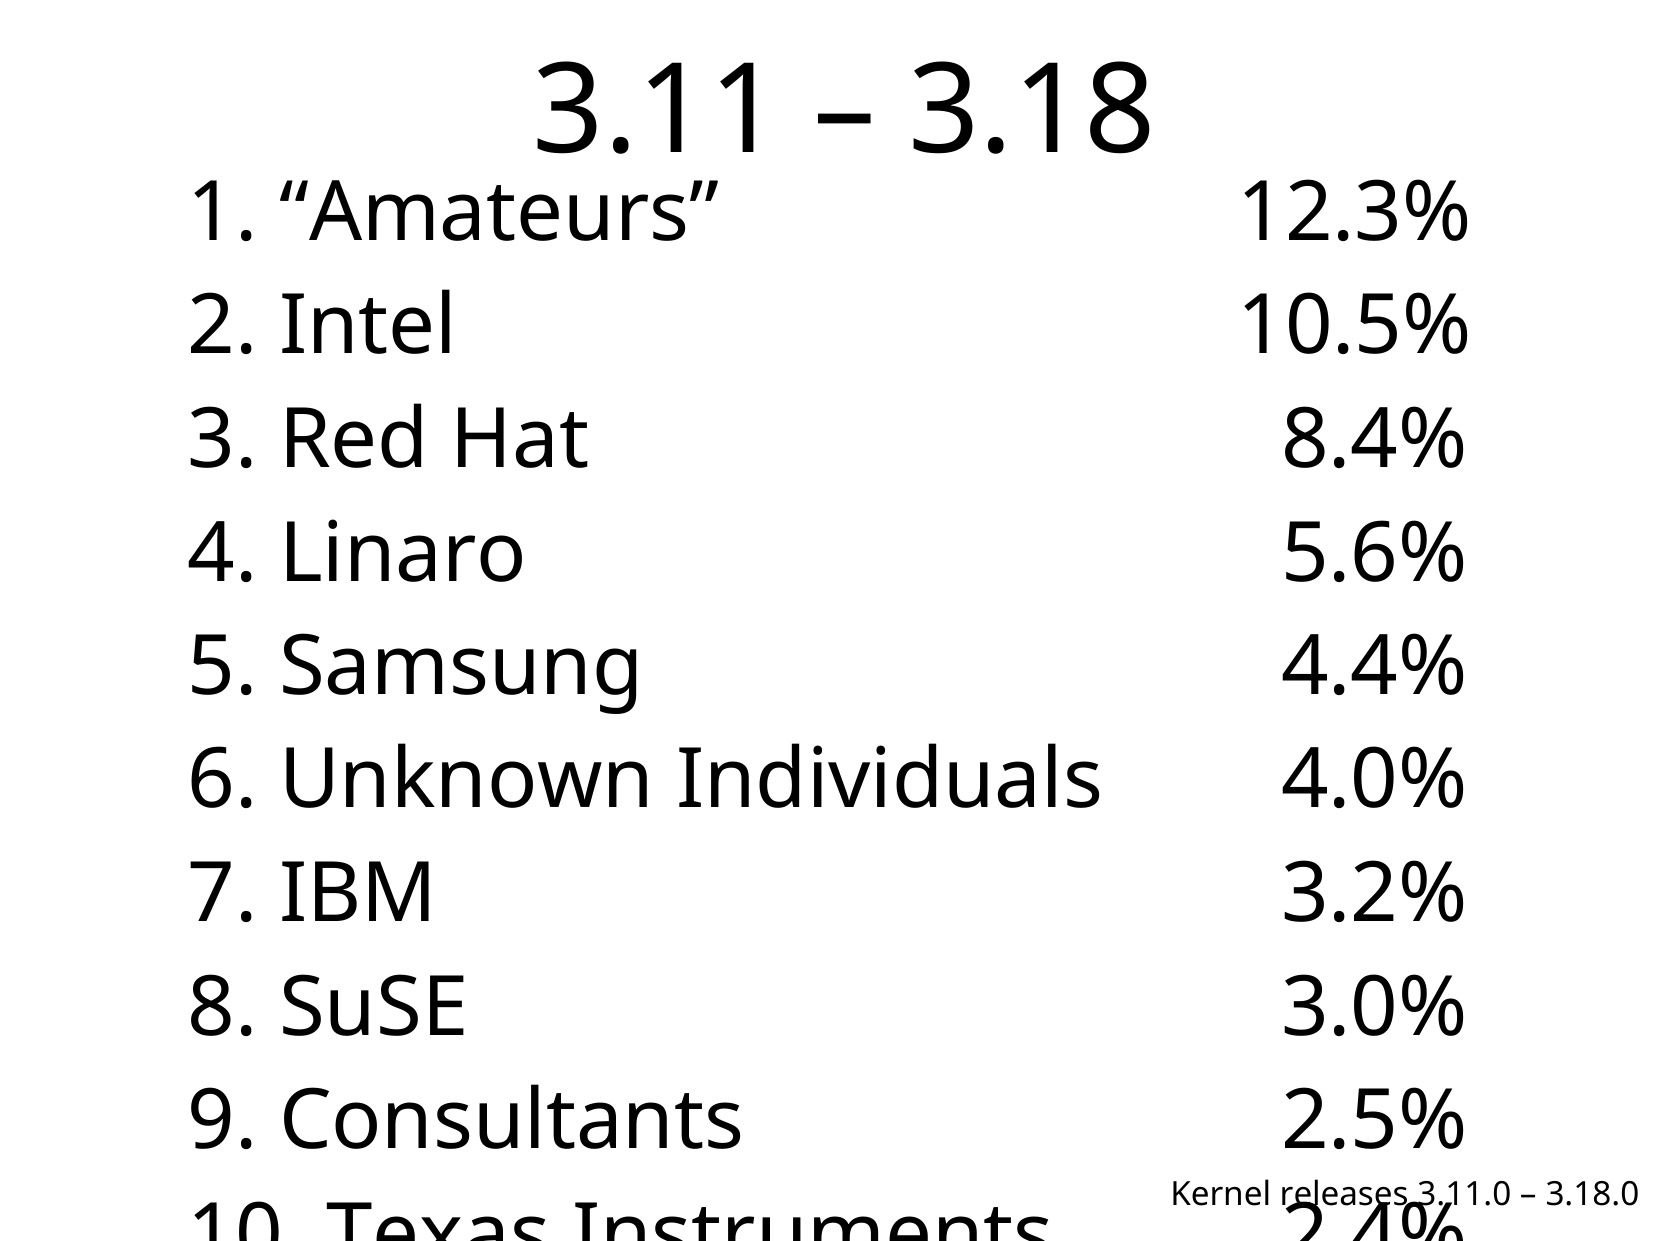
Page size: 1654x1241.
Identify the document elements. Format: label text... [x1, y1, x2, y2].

text_box 1. “Amateurs” 12.3% 2. Intel 10.5% 3. Red Hat 8.4% 4. Linaro 5.6% 5. Samsung 4.4% 6. Unknown Individuals 4.0% 7. IBM 3.2% 8. SuSE 3.0% 9. Consultants 2.5% 10. Texas Instruments 2.4% [172, 144, 1489, 1157]
text_box 3.11 – 3.18 [517, 11, 1136, 144]
text_box Kernel releases 3.11.0 – 3.18.0 [1155, 1162, 1654, 1218]
